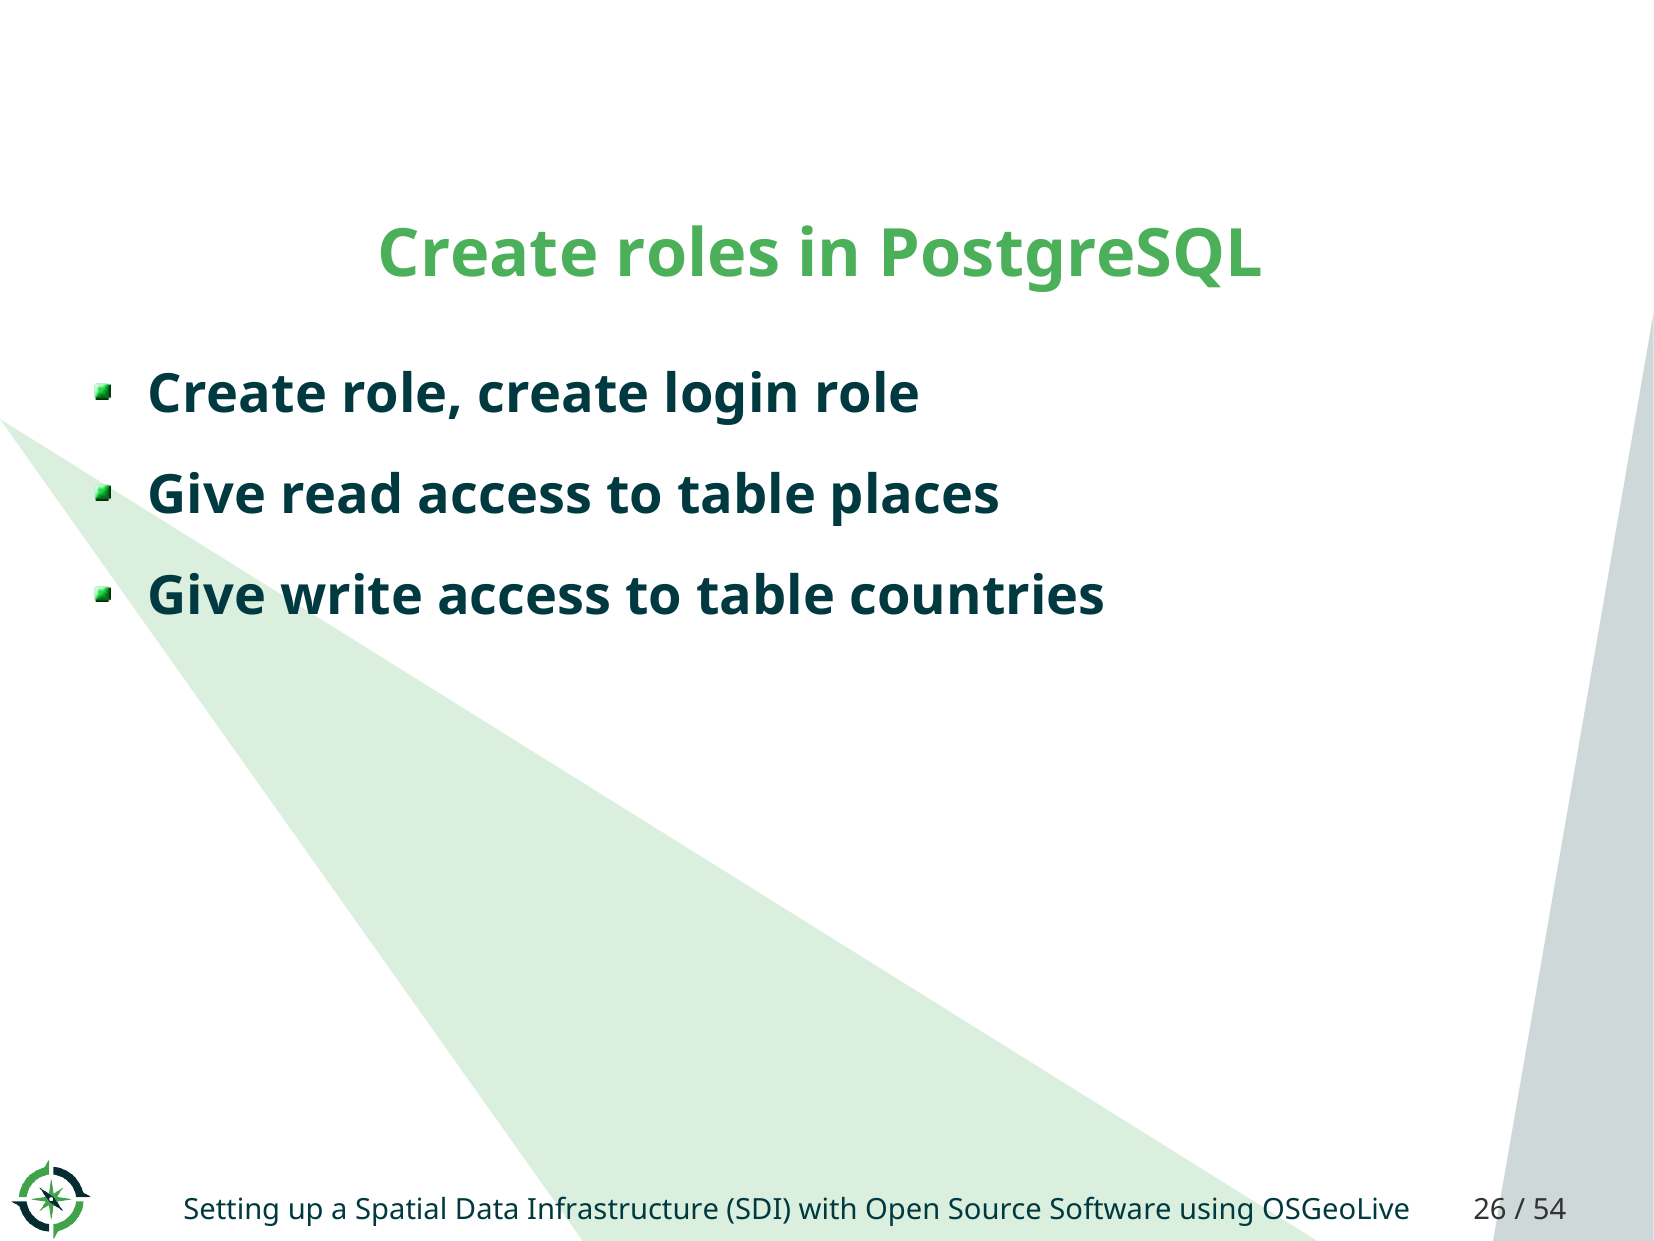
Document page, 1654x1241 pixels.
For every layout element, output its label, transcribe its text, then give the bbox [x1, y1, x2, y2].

title Create roles in PostgreSQL [76, 177, 1565, 325]
list Create role, create login role Give read access to table places Give write access to table countries [76, 354, 1565, 1173]
picture [10, 1158, 92, 1240]
